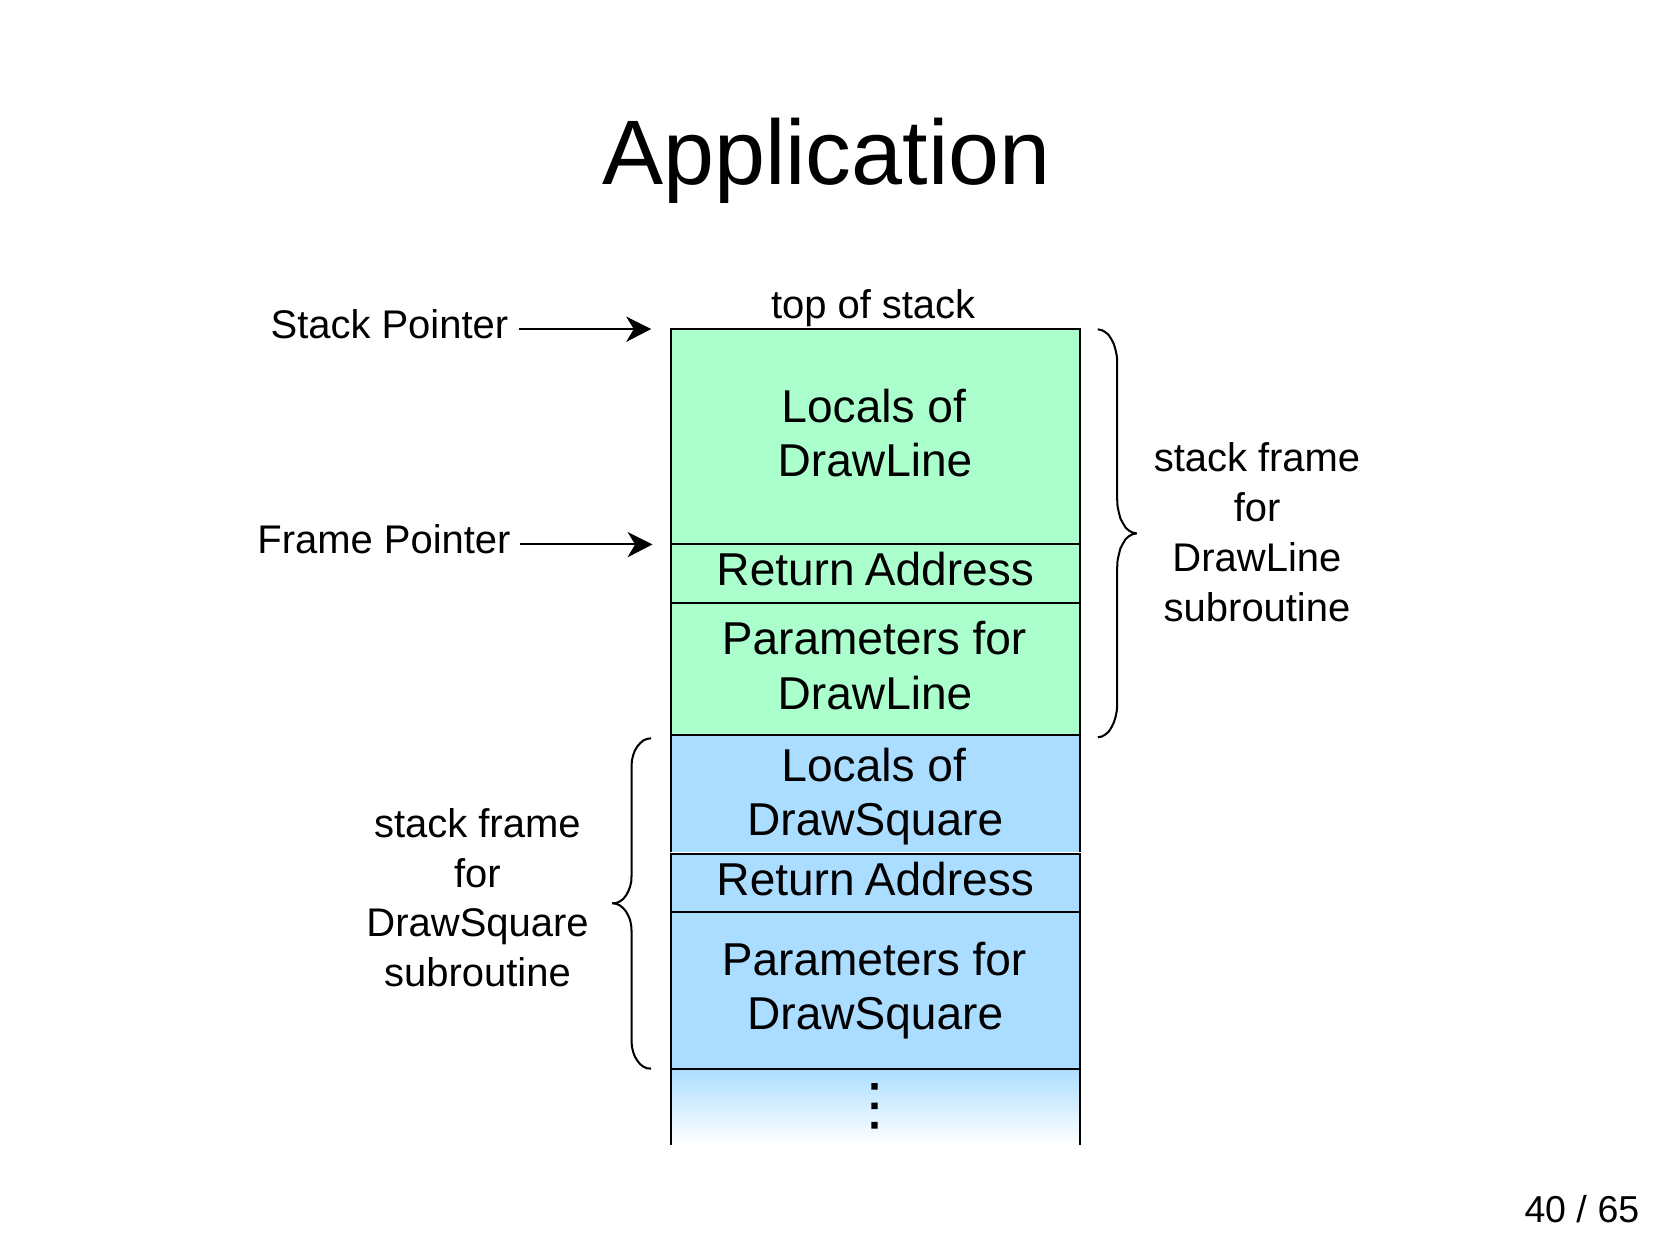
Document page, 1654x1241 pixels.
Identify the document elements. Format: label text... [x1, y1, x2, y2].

picture [248, 256, 1388, 1187]
title Application [82, 49, 1571, 257]
text_box <number> / 65 [1380, 1181, 1654, 1238]
